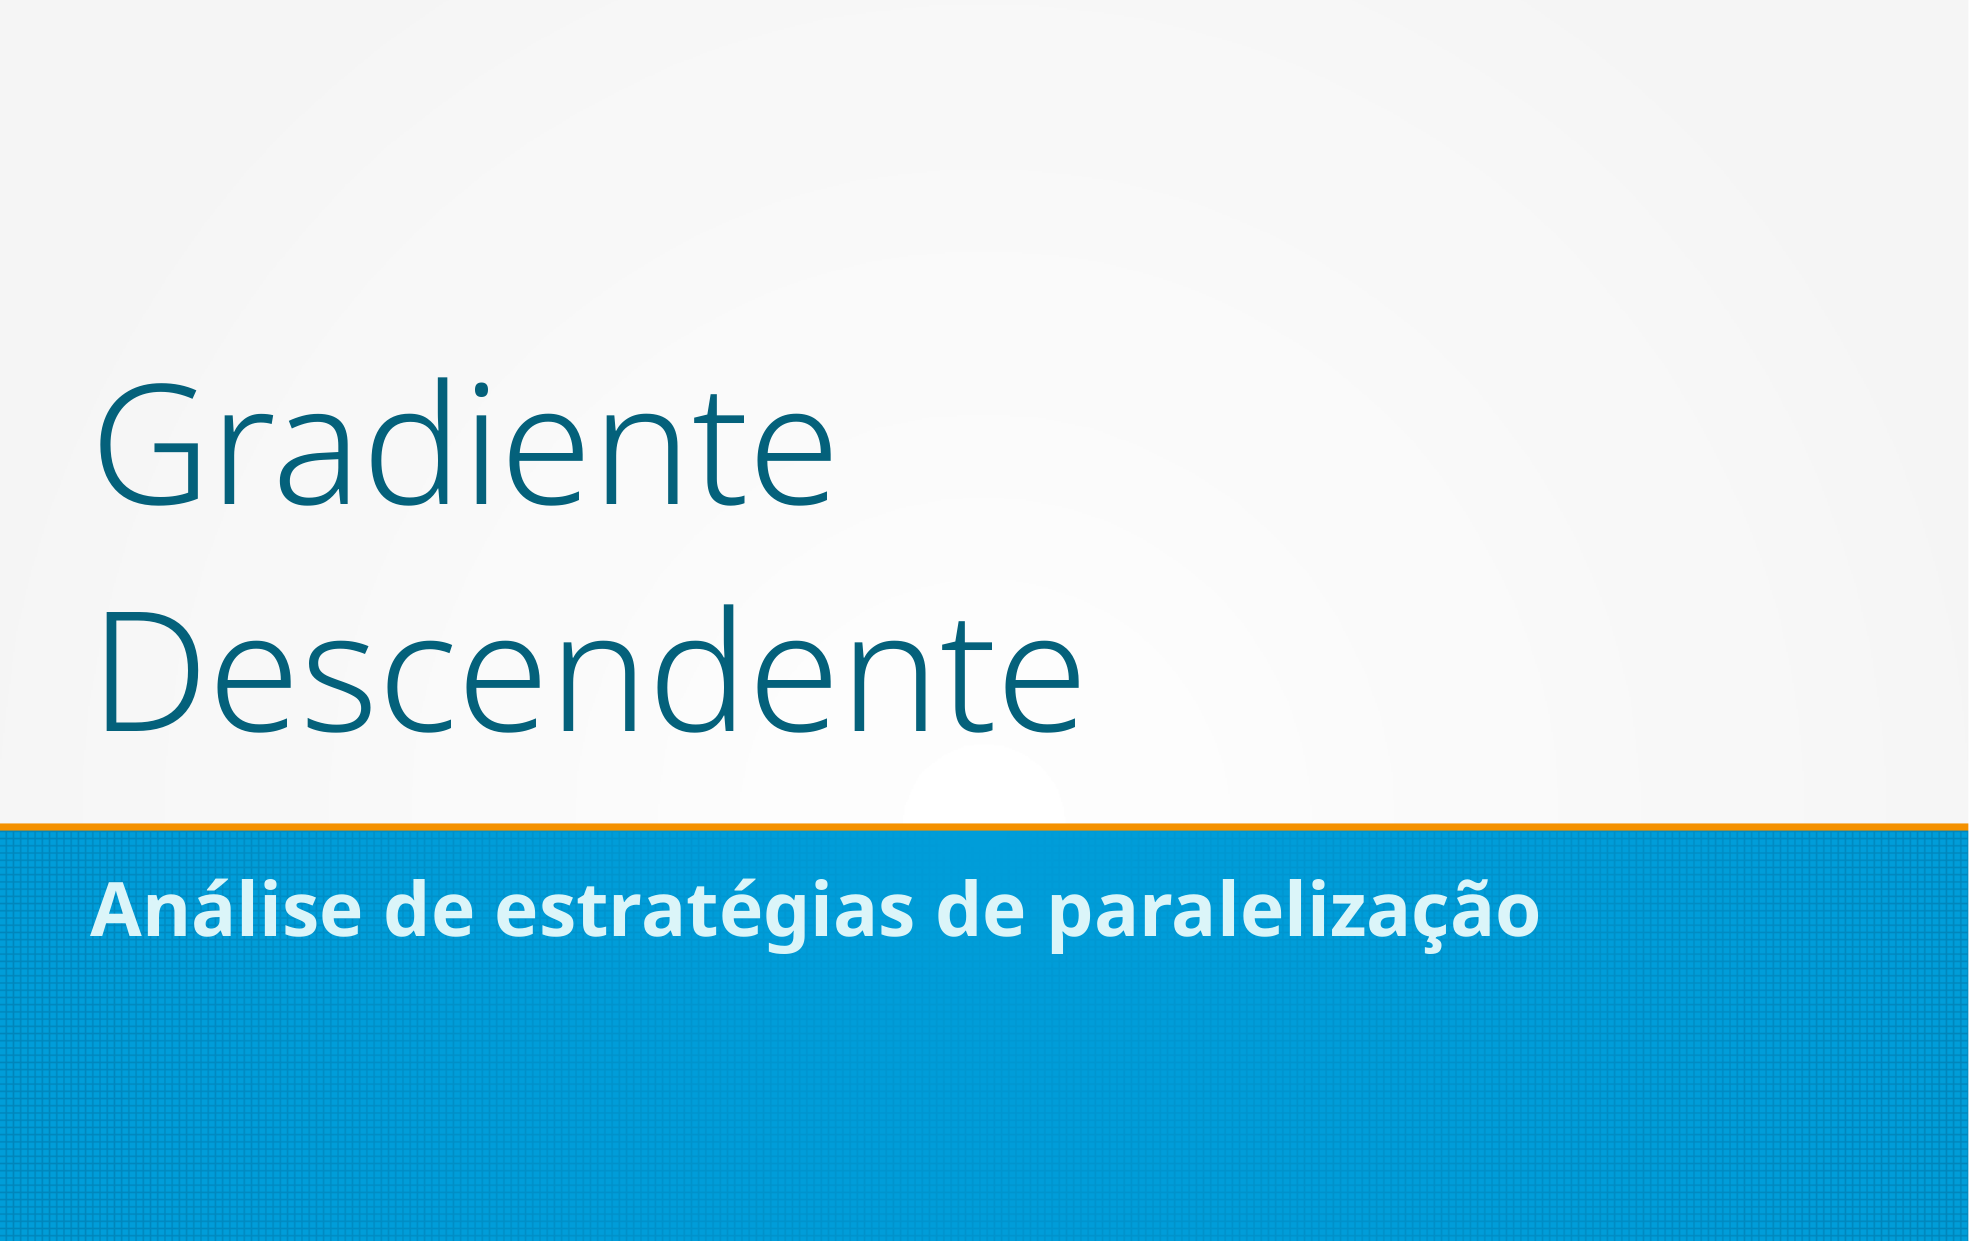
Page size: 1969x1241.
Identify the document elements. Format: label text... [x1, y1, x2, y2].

title Gradiente Descendente [90, 49, 1862, 781]
picture [0, 0, 1969, 830]
subtitle Análise de estratégias de paralelização [90, 855, 1861, 1111]
